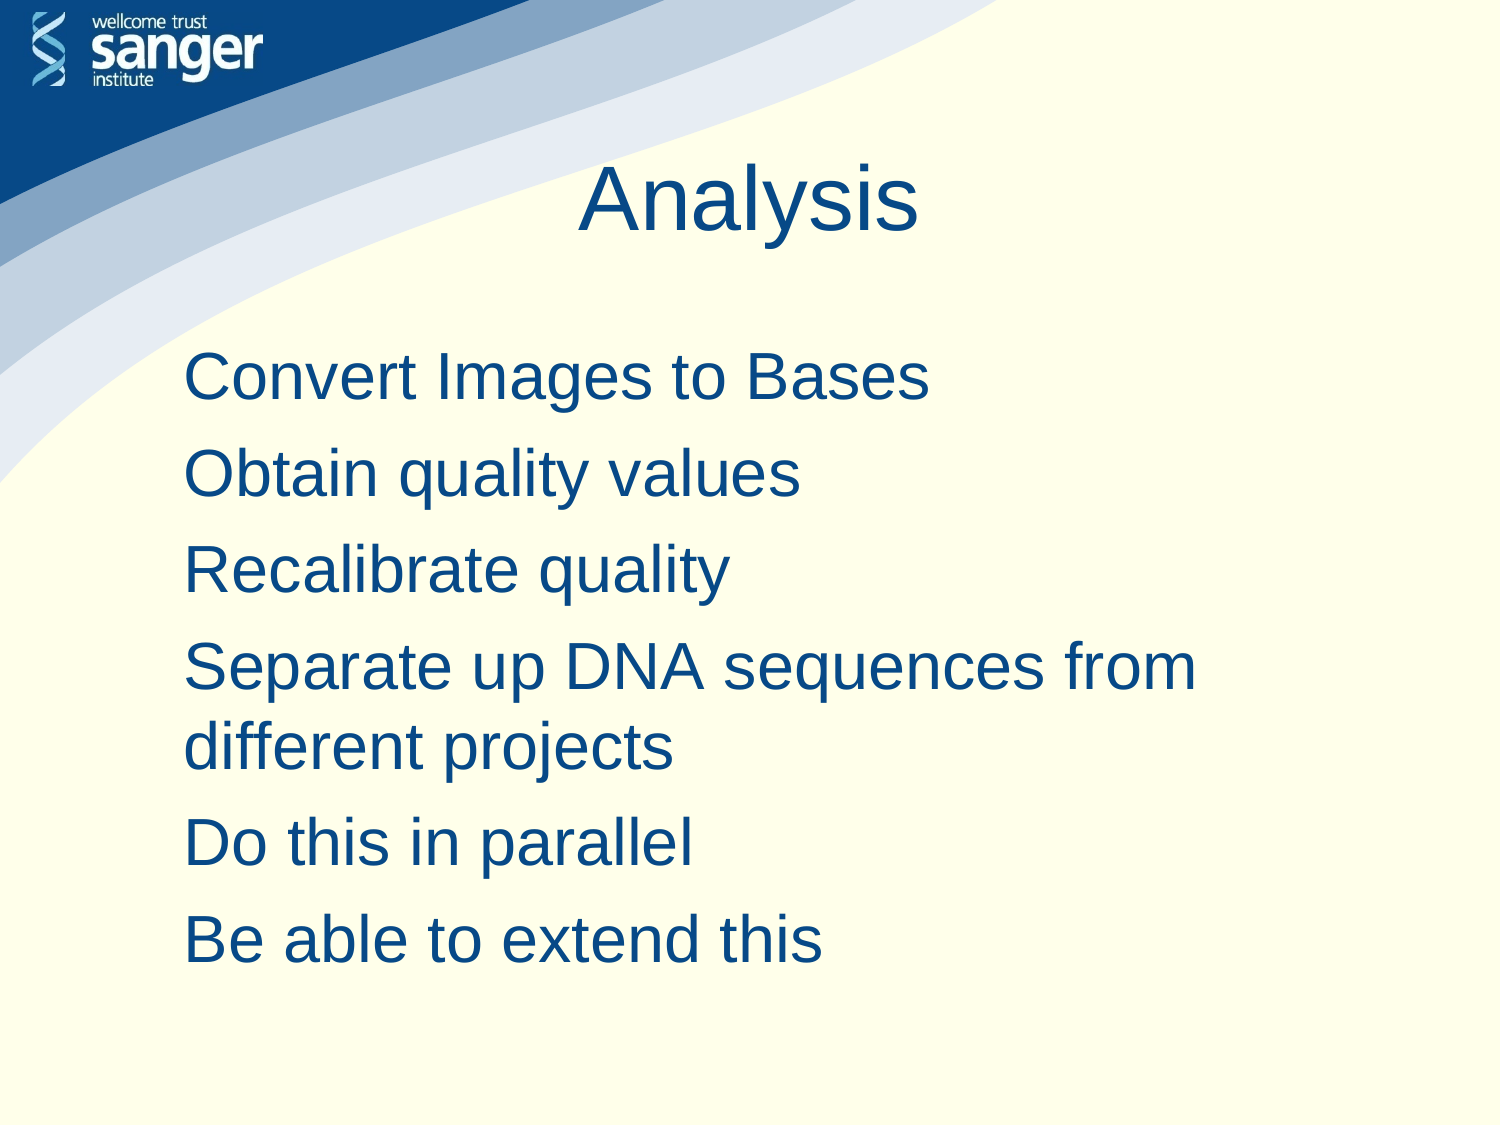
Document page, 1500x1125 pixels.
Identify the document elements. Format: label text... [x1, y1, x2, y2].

list Convert Images to Bases Obtain quality values Recalibrate quality Separate up DNA sequences from different projects Do this in parallel Be able to extend this [112, 324, 1388, 1001]
picture [12, 12, 263, 86]
title Analysis [112, 75, 1388, 312]
